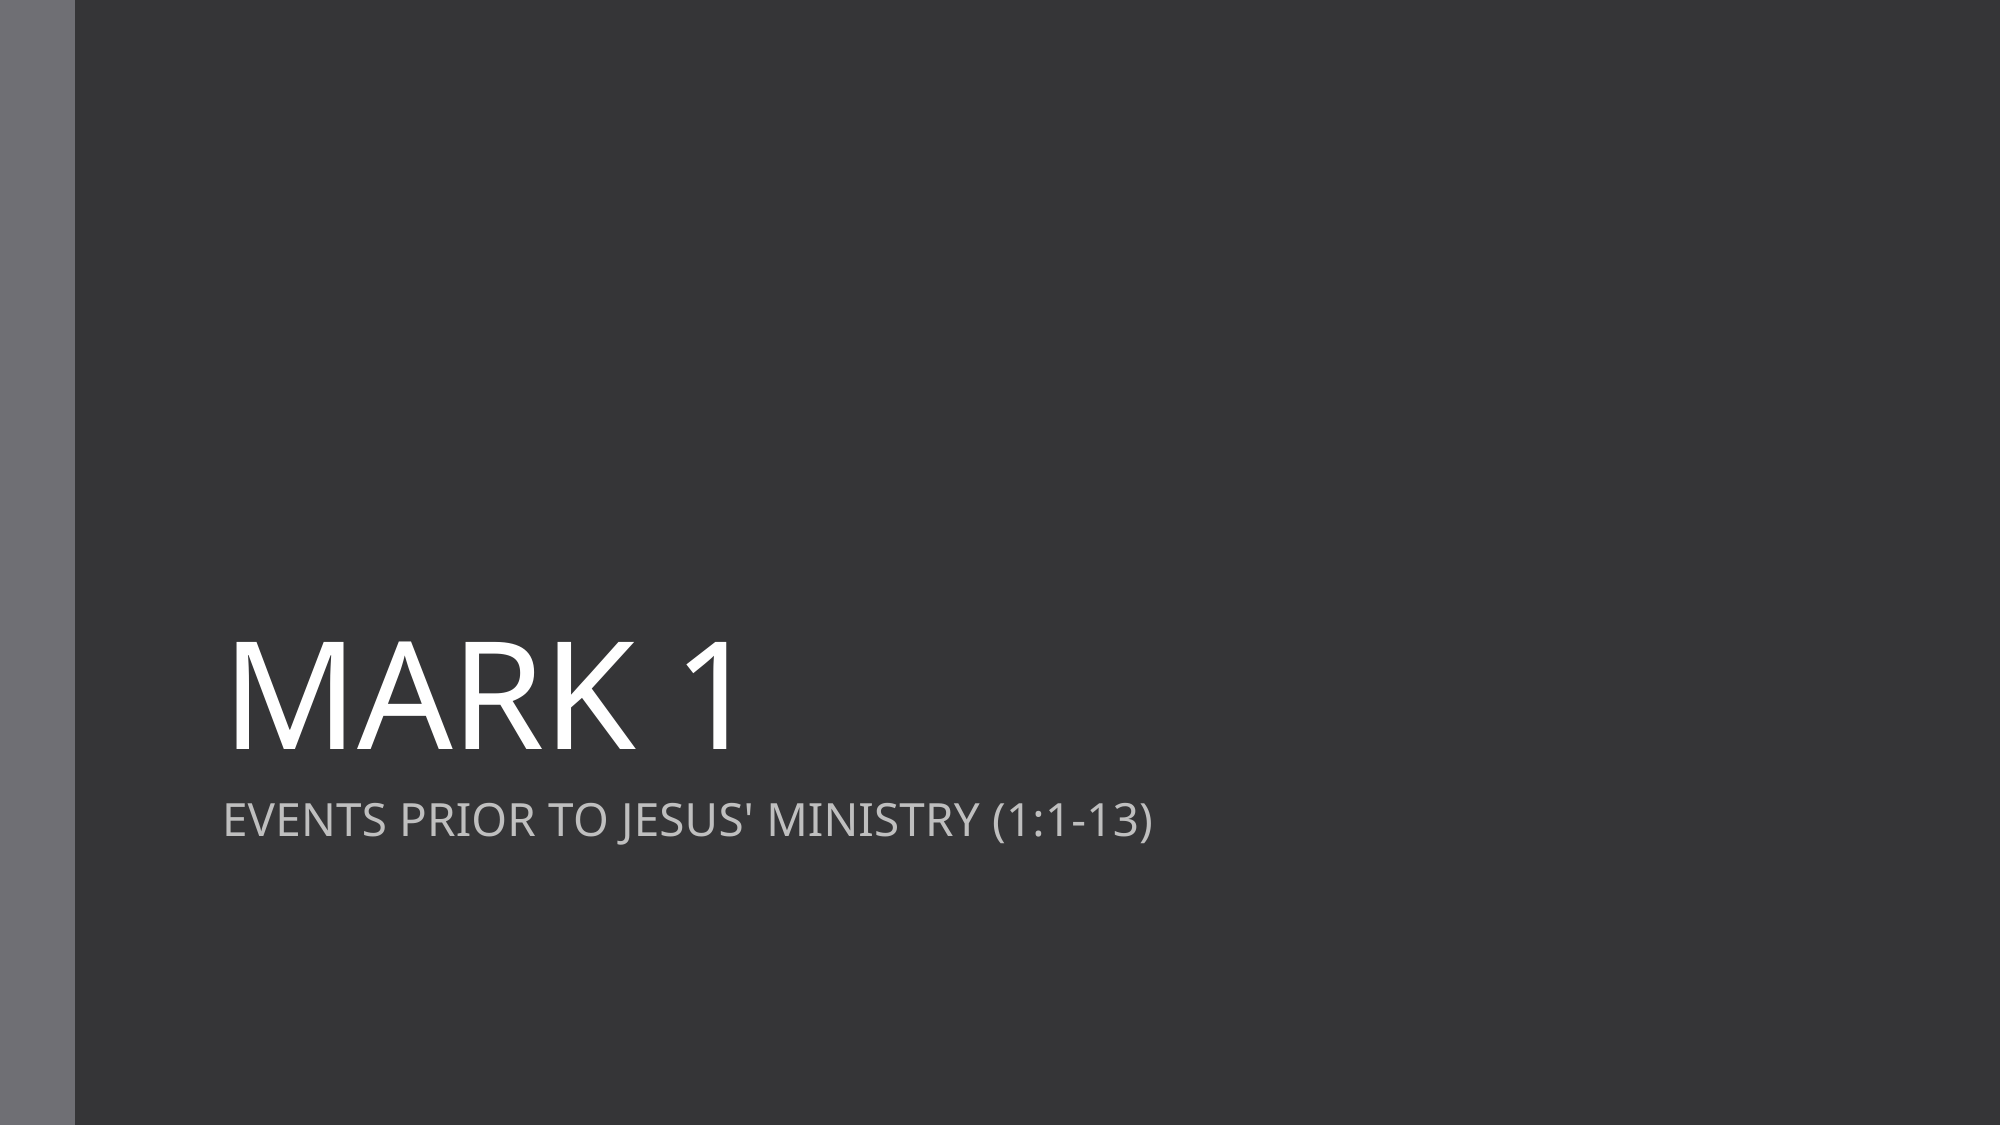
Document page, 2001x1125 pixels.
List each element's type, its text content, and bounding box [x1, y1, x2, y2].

subtitle EVENTS PRIOR TO JESUS' MINISTRY (1:1-13) [206, 787, 1752, 1066]
title MARK 1 [206, 124, 1752, 787]
